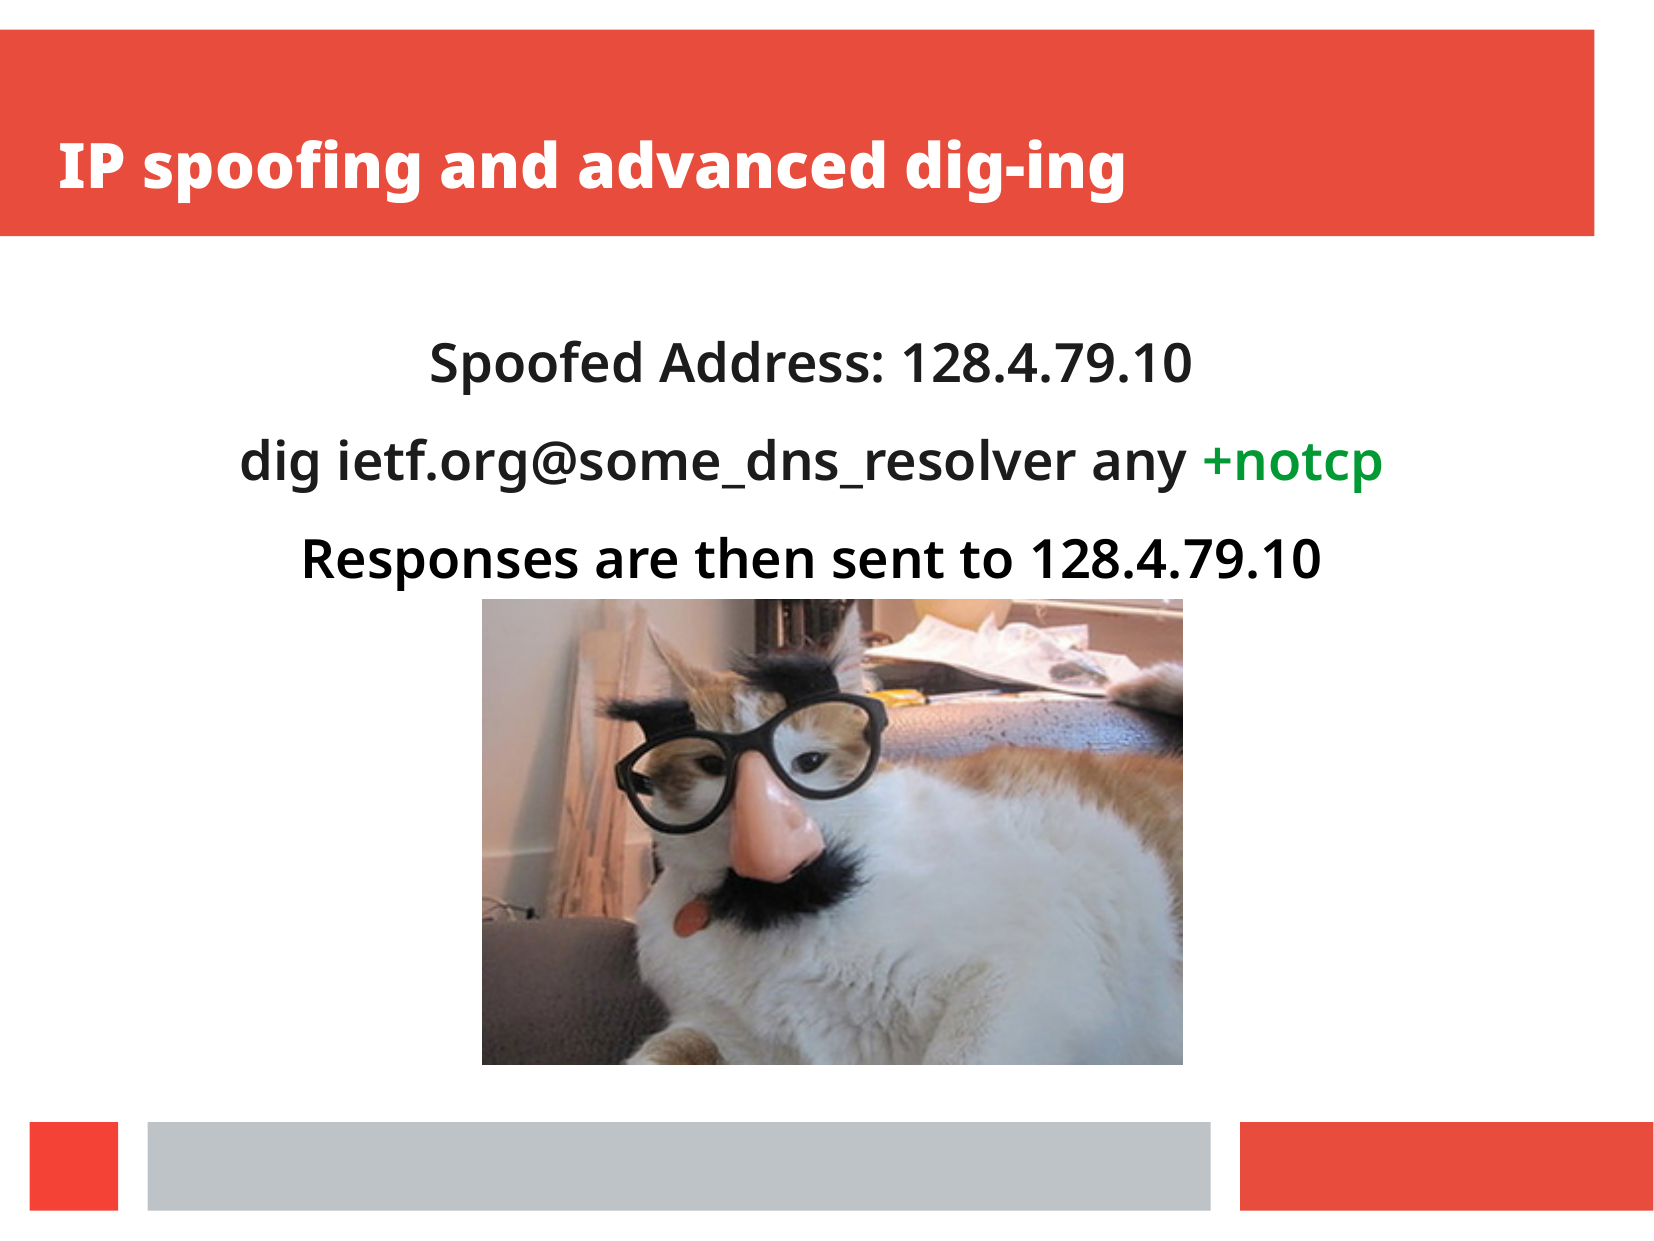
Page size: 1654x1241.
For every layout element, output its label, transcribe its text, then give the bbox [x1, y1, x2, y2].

picture [482, 599, 1183, 1066]
title IP spoofing and advanced dig-ing [59, 59, 1595, 207]
list Spoofed Address: 128.4.79.10 dig ietf.org@some_dns_resolver any +notcp Responses are then sent to 128.4.79.10 [59, 324, 1565, 1093]
